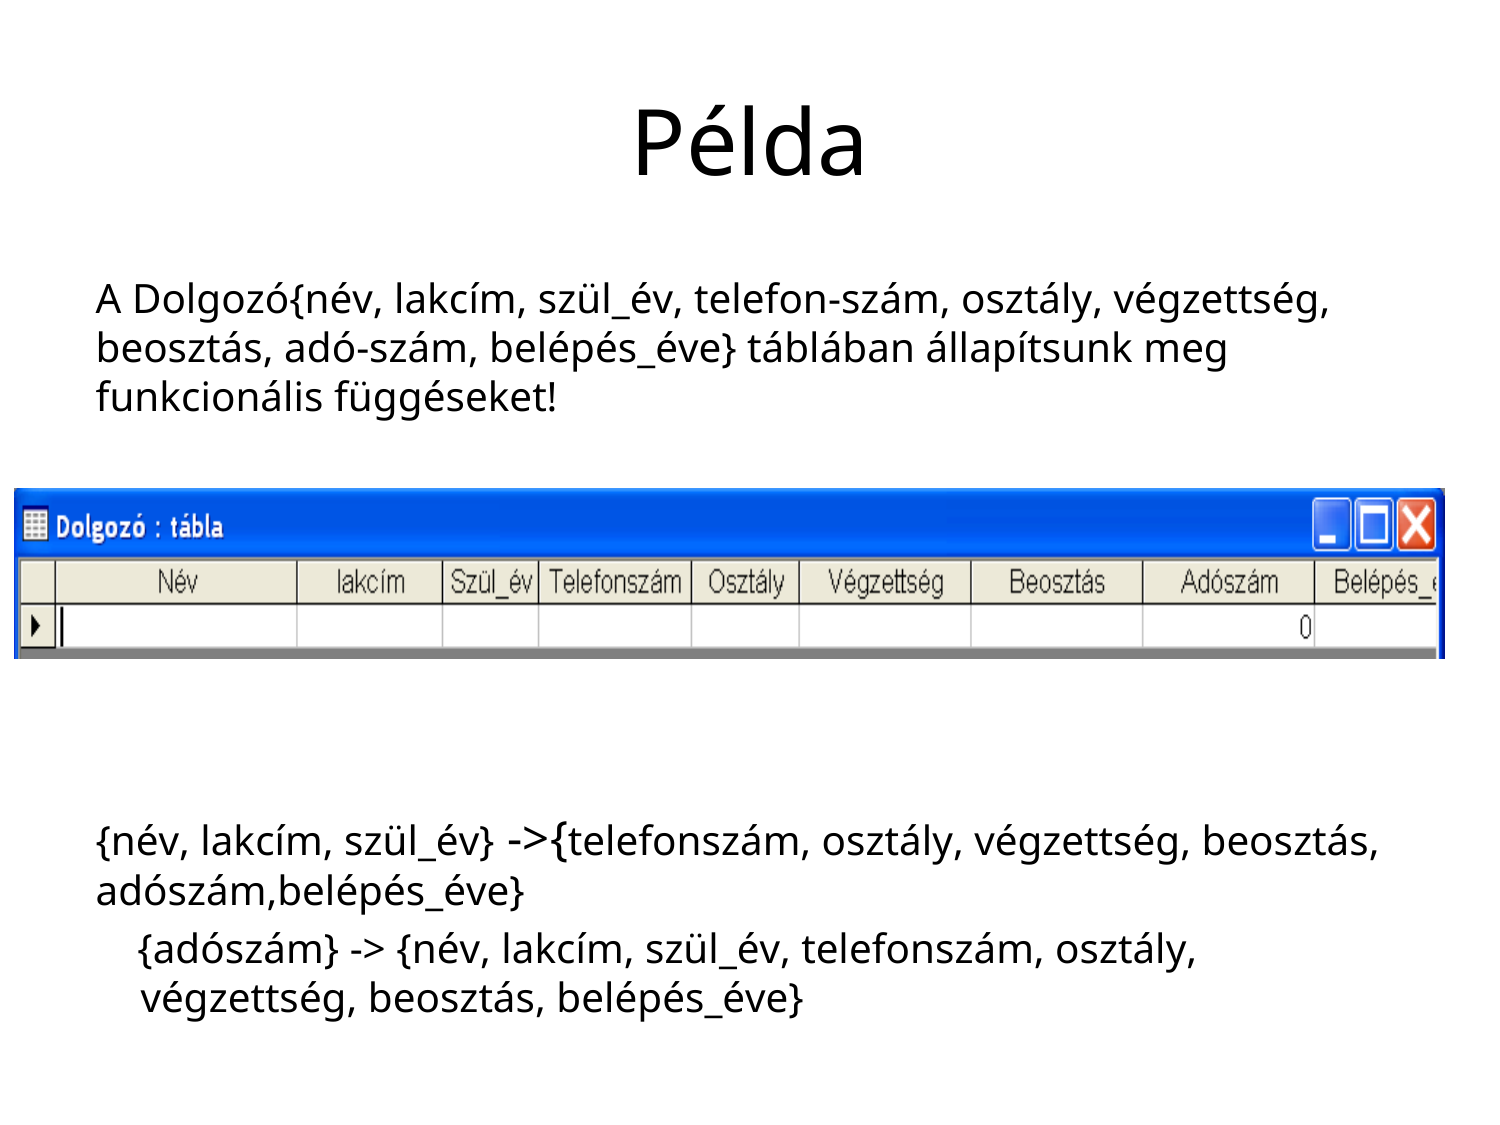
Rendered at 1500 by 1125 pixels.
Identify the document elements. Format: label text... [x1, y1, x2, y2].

picture [14, 488, 1445, 659]
list A Dolgozó{név, lakcím, szül_év, telefon-szám, osztály, végzettség, beosztás, adó-szám, belépés_éve} táblában állapítsunk meg funkcionális függéseket! {név, lakcím, szül_év} ->{telefonszám, osztály, végzettség, beosztás, adószám,belépés_éve} {adószám} -> {név, lakcím, szül_év, telefonszám, osztály, végzettség, beosztás, belépés_éve} [80, 265, 1418, 488]
list A Dolgozó{név, lakcím, szül_év, telefon-szám, osztály, végzettség, beosztás, adó-szám, belépés_éve} táblában állapítsunk meg funkcionális függéseket! {név, lakcím, szül_év} ->{telefonszám, osztály, végzettség, beosztás, adószám,belépés_éve} {adószám} -> {név, lakcím, szül_év, telefonszám, osztály, végzettség, beosztás, belépés_éve} [80, 659, 1418, 1034]
title Példa [75, 45, 1426, 233]
